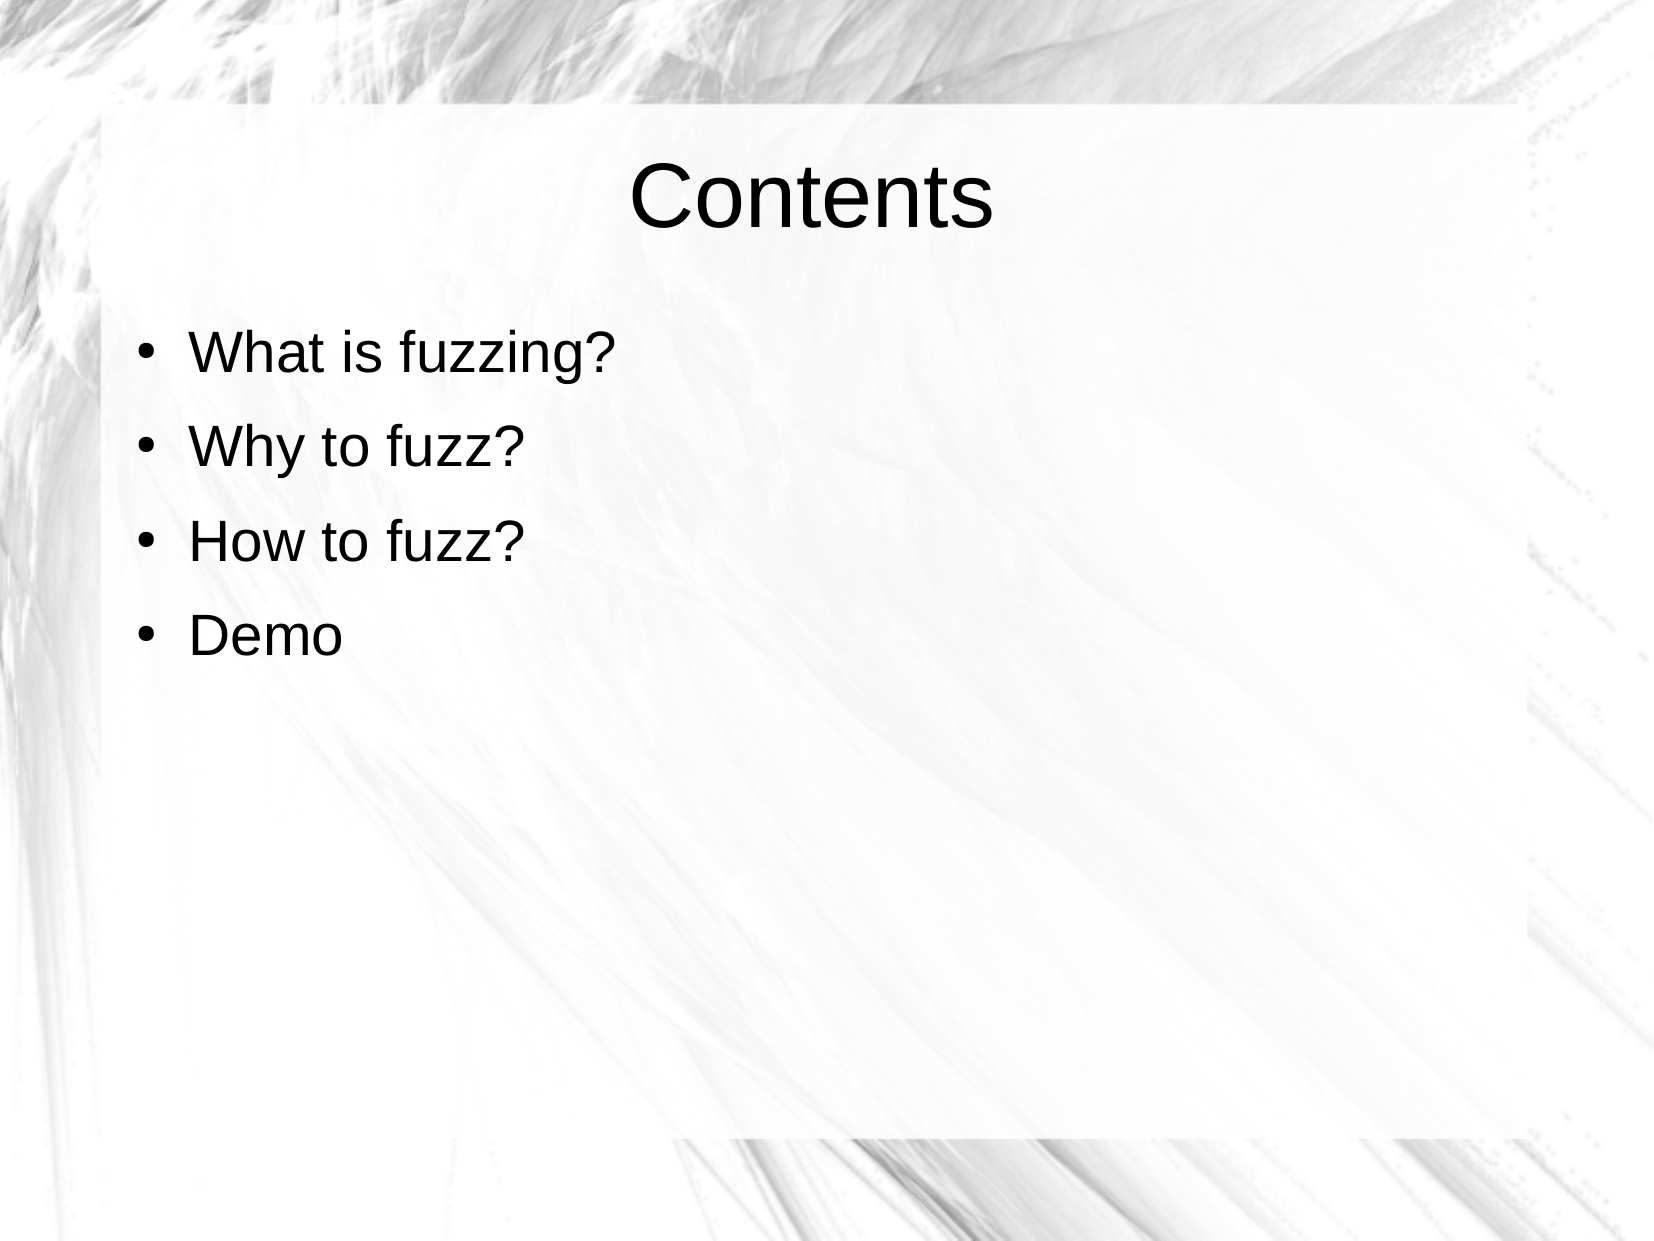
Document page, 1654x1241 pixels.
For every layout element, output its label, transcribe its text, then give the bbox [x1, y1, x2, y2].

title Contents [118, 112, 1506, 281]
picture [0, 0, 1654, 1241]
list What is fuzzing? Why to fuzz? How to fuzz? Demo [118, 319, 1571, 1024]
